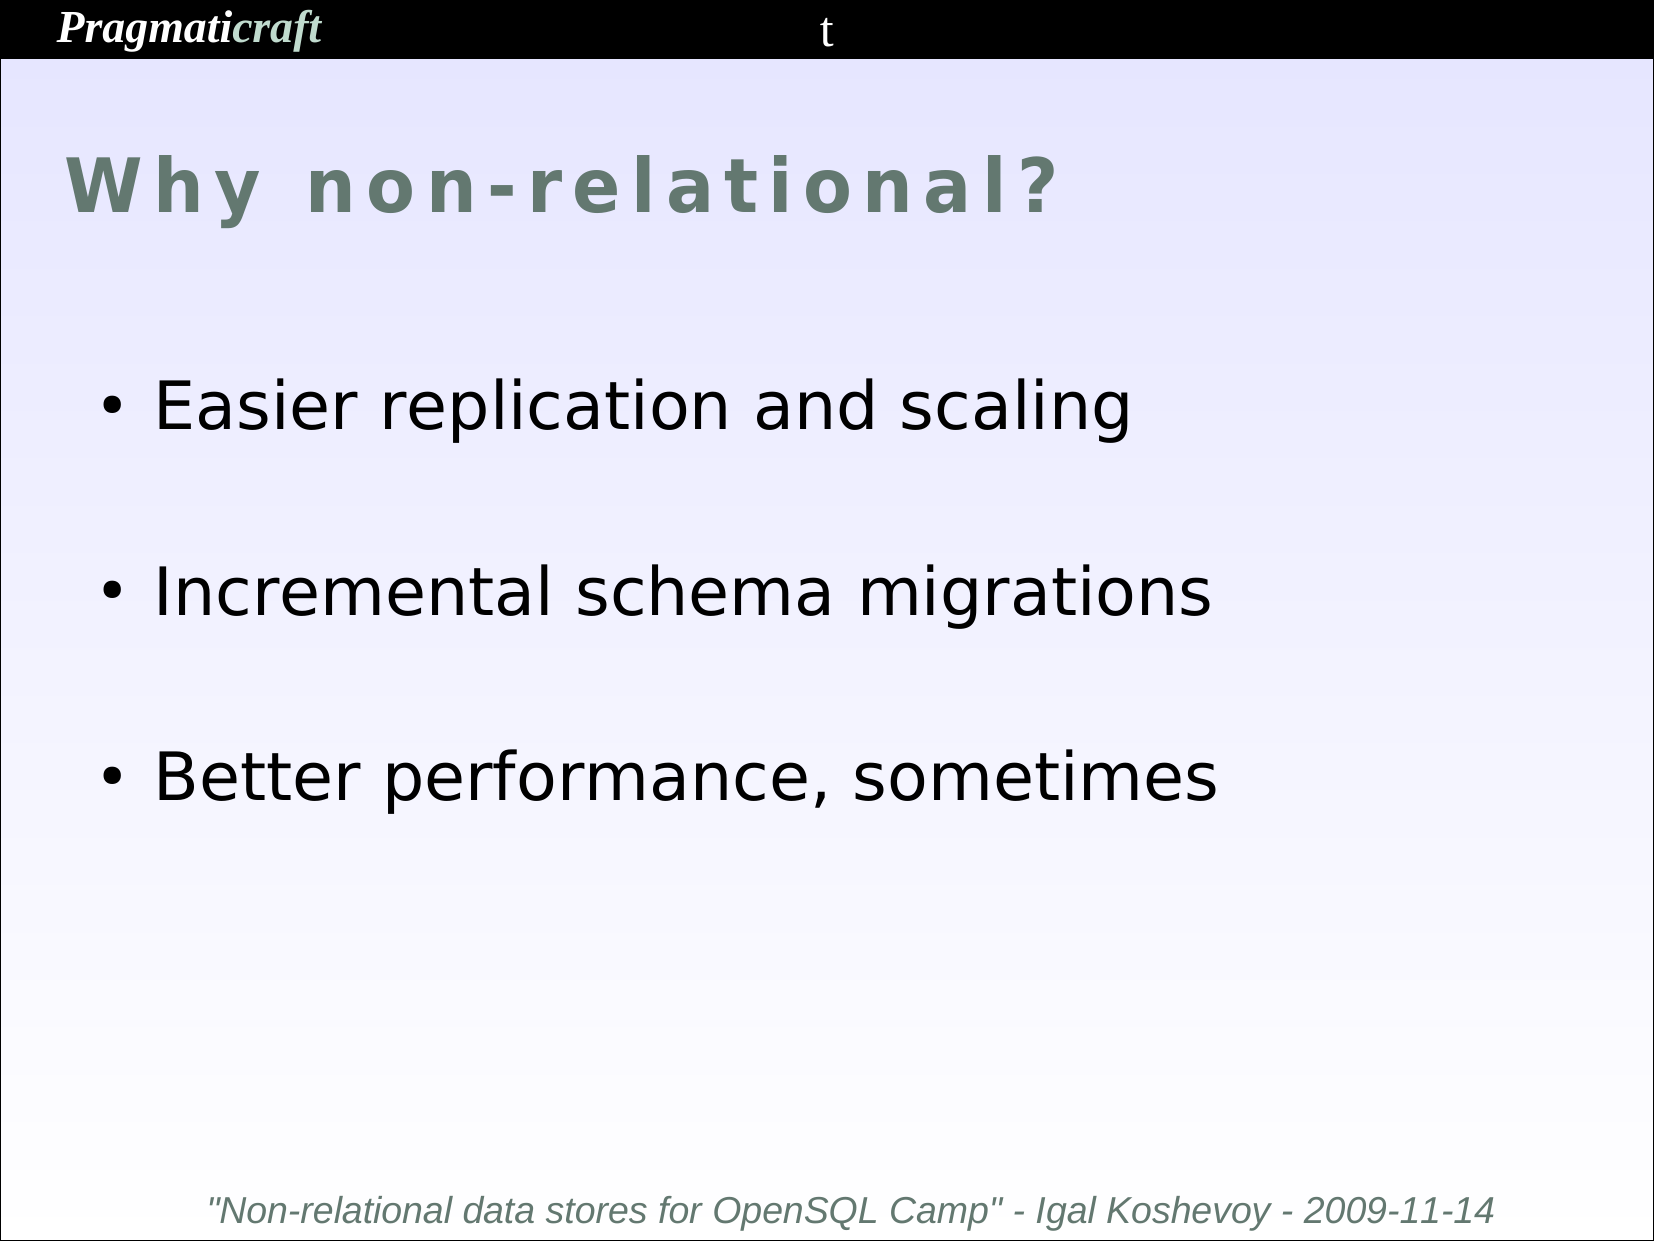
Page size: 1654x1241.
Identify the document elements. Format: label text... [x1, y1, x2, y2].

list Easier replication and scaling Incremental schema migrations Better performance, sometimes [82, 290, 1571, 1109]
title Why non-relational? [64, 112, 1587, 261]
